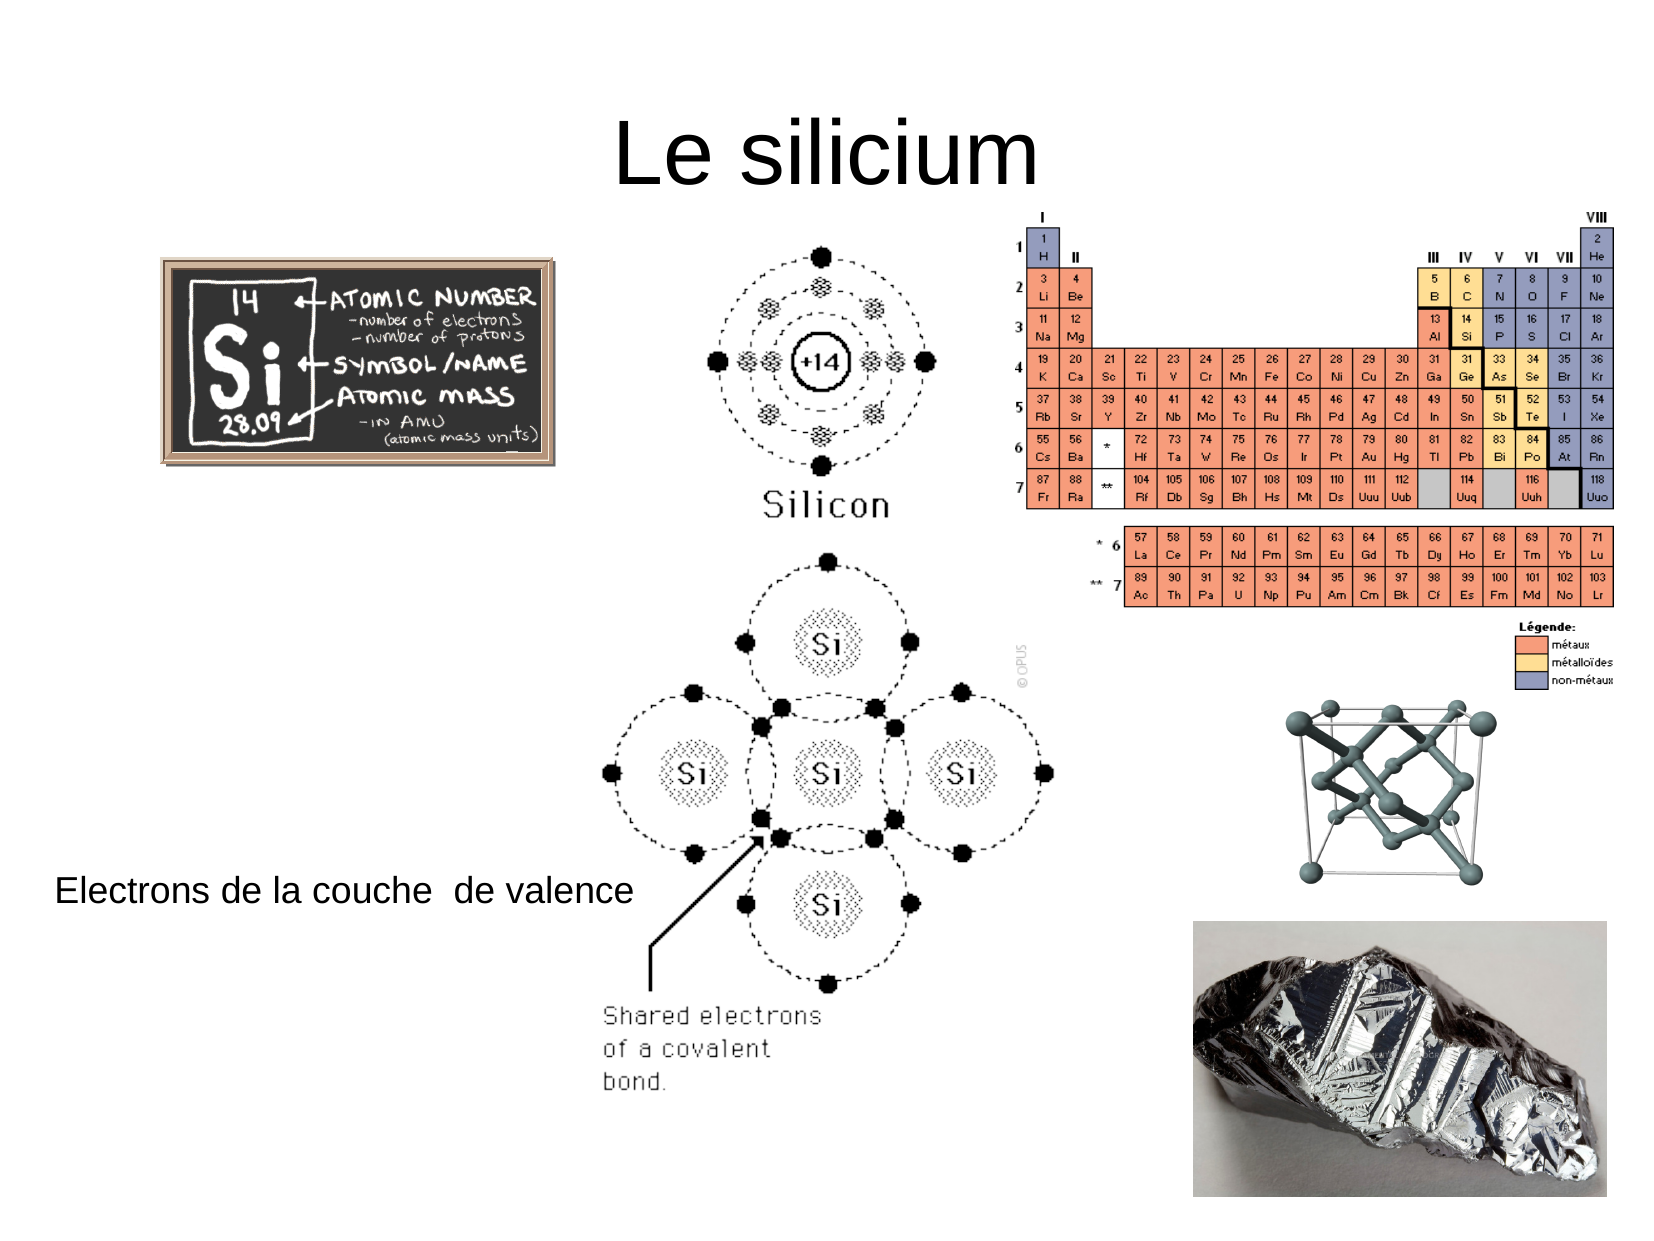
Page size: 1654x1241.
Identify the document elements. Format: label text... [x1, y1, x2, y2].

picture [1193, 921, 1607, 1197]
text_box Electrons de la couche de valence [39, 862, 650, 920]
title Le silicium [82, 49, 1571, 257]
picture [694, 236, 951, 530]
picture [590, 212, 1614, 1099]
picture [159, 256, 556, 467]
